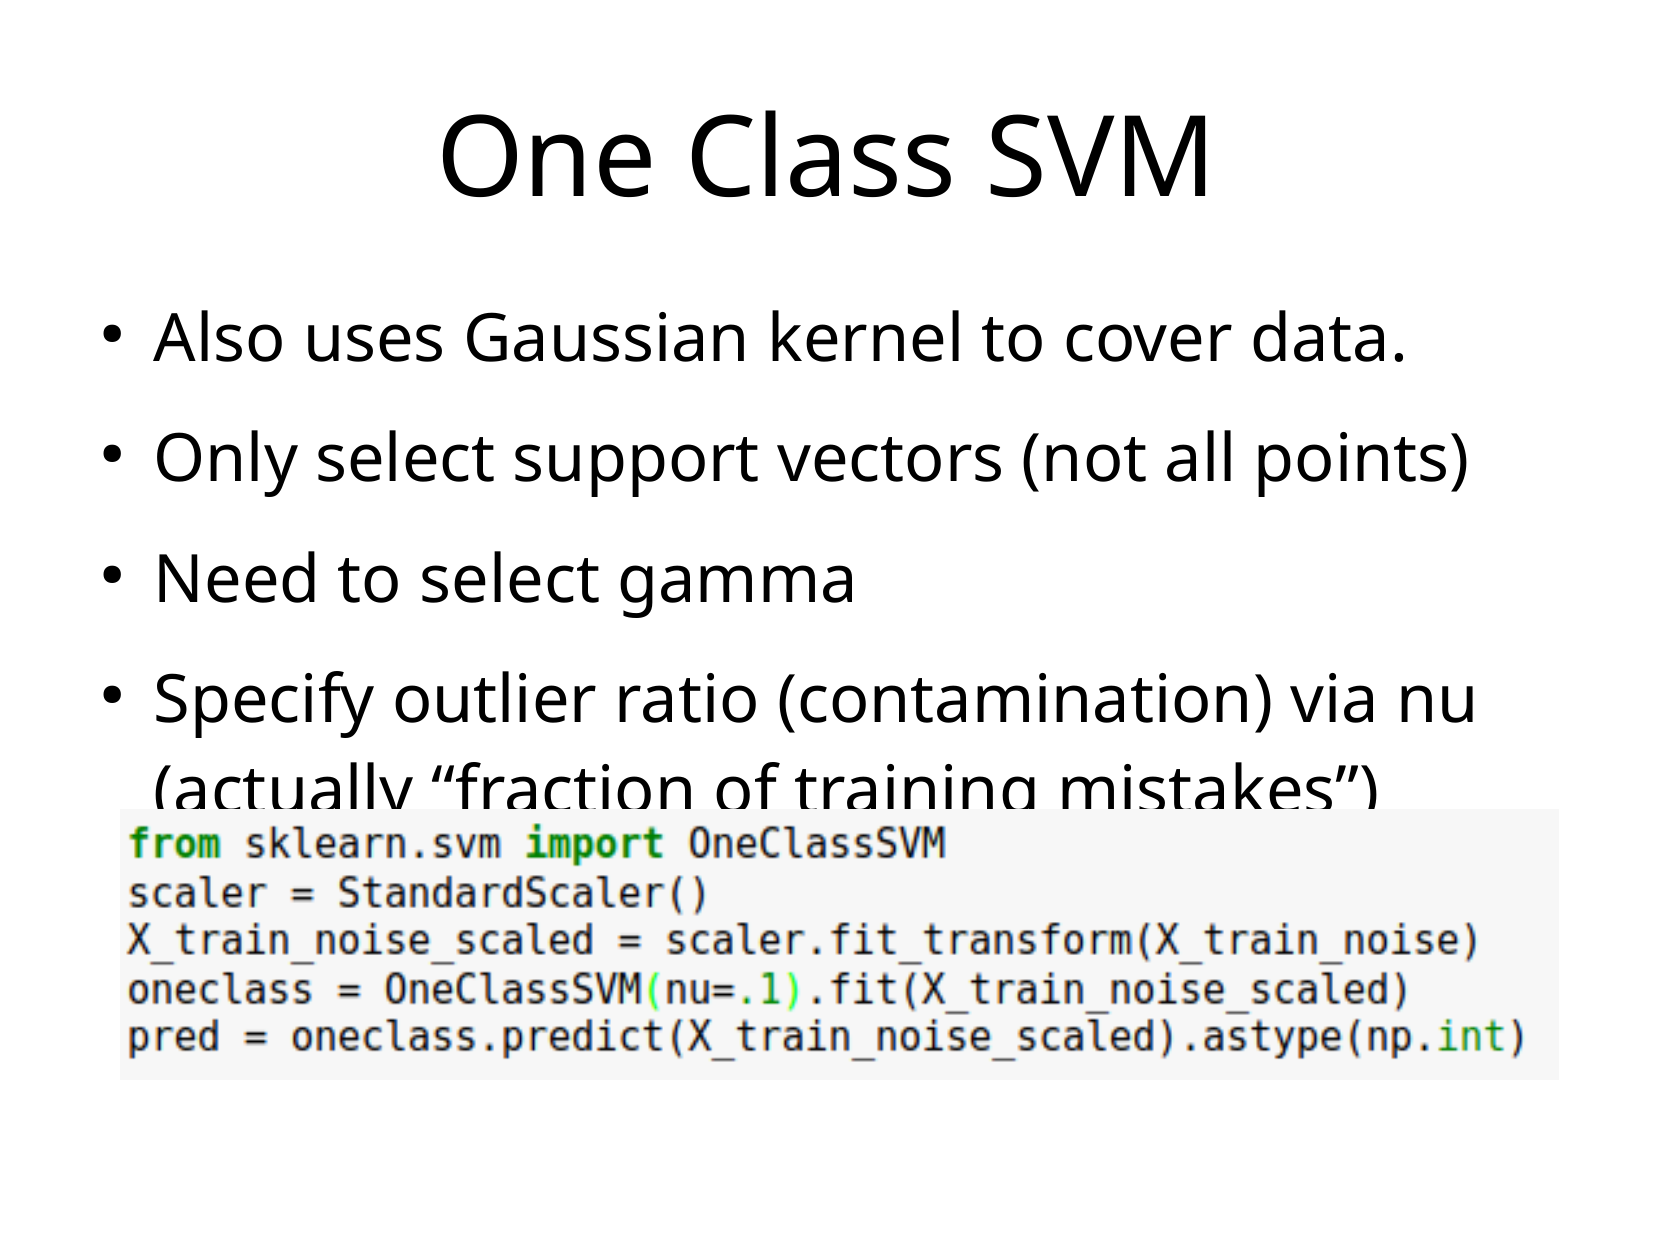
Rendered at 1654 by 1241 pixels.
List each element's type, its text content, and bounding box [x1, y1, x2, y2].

list Also uses Gaussian kernel to cover data. Only select support vectors (not all points) Need to select gamma Specify outlier ratio (contamination) via nu (actually “fraction of training mistakes”) [82, 290, 1571, 1010]
picture [120, 809, 1559, 1081]
title One Class SVM [82, 49, 1571, 257]
